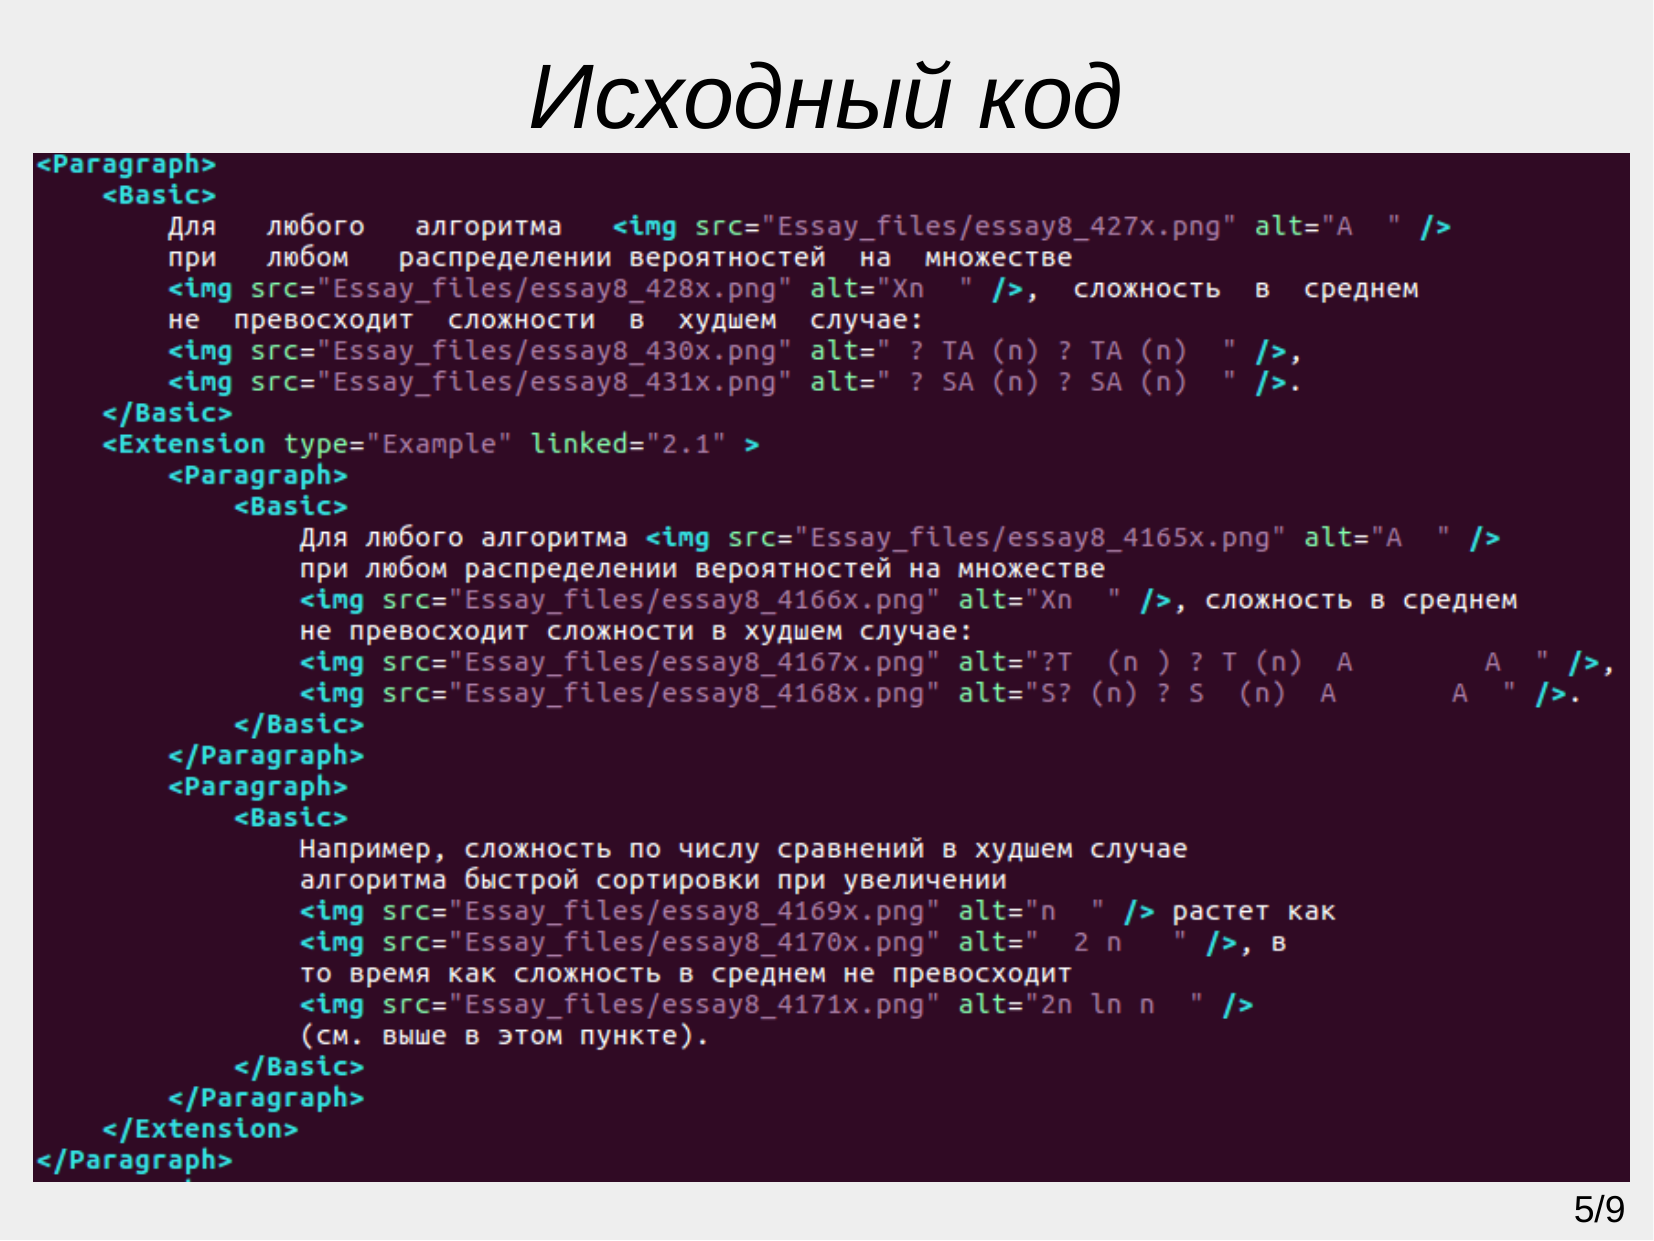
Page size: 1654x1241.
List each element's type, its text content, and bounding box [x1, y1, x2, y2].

text_box 5/9 [1559, 1181, 1654, 1238]
title Исходный код [82, 0, 1571, 153]
picture [33, 153, 1630, 1182]
